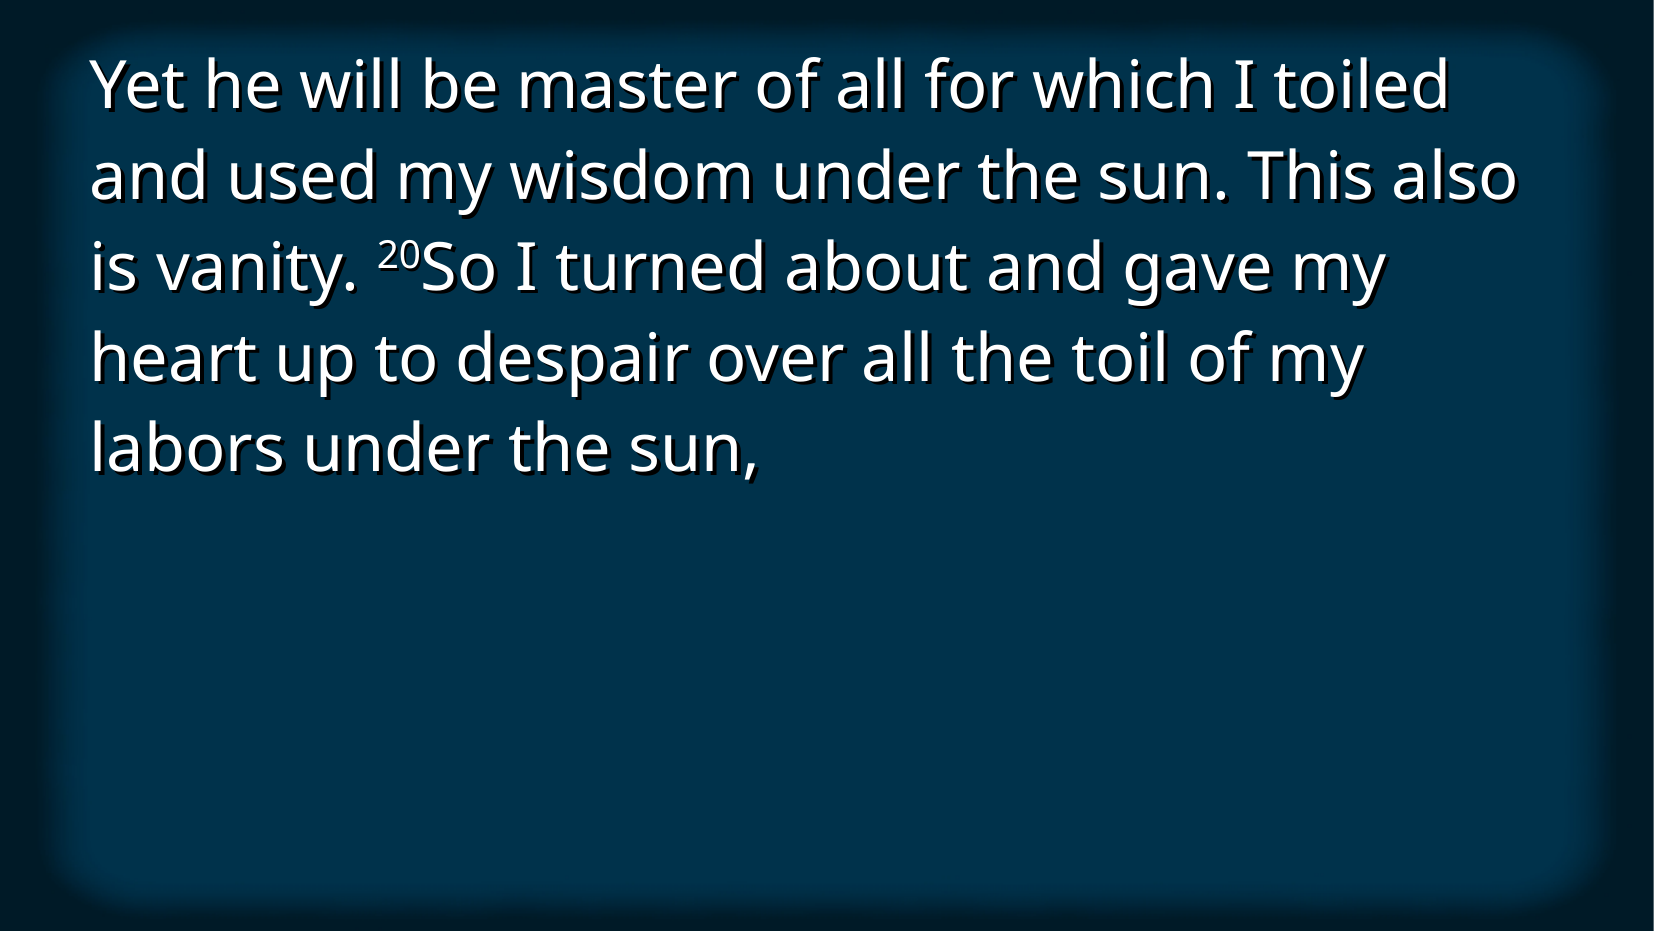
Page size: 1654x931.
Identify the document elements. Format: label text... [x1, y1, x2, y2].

picture [0, 0, 1654, 931]
text_box Yet he will be master of all for which I toiled and used my wisdom under the sun. This also is vanity. 20So I turned about and gave my heart up to despair over all the toil of my labors under the sun, [75, 30, 1576, 489]
